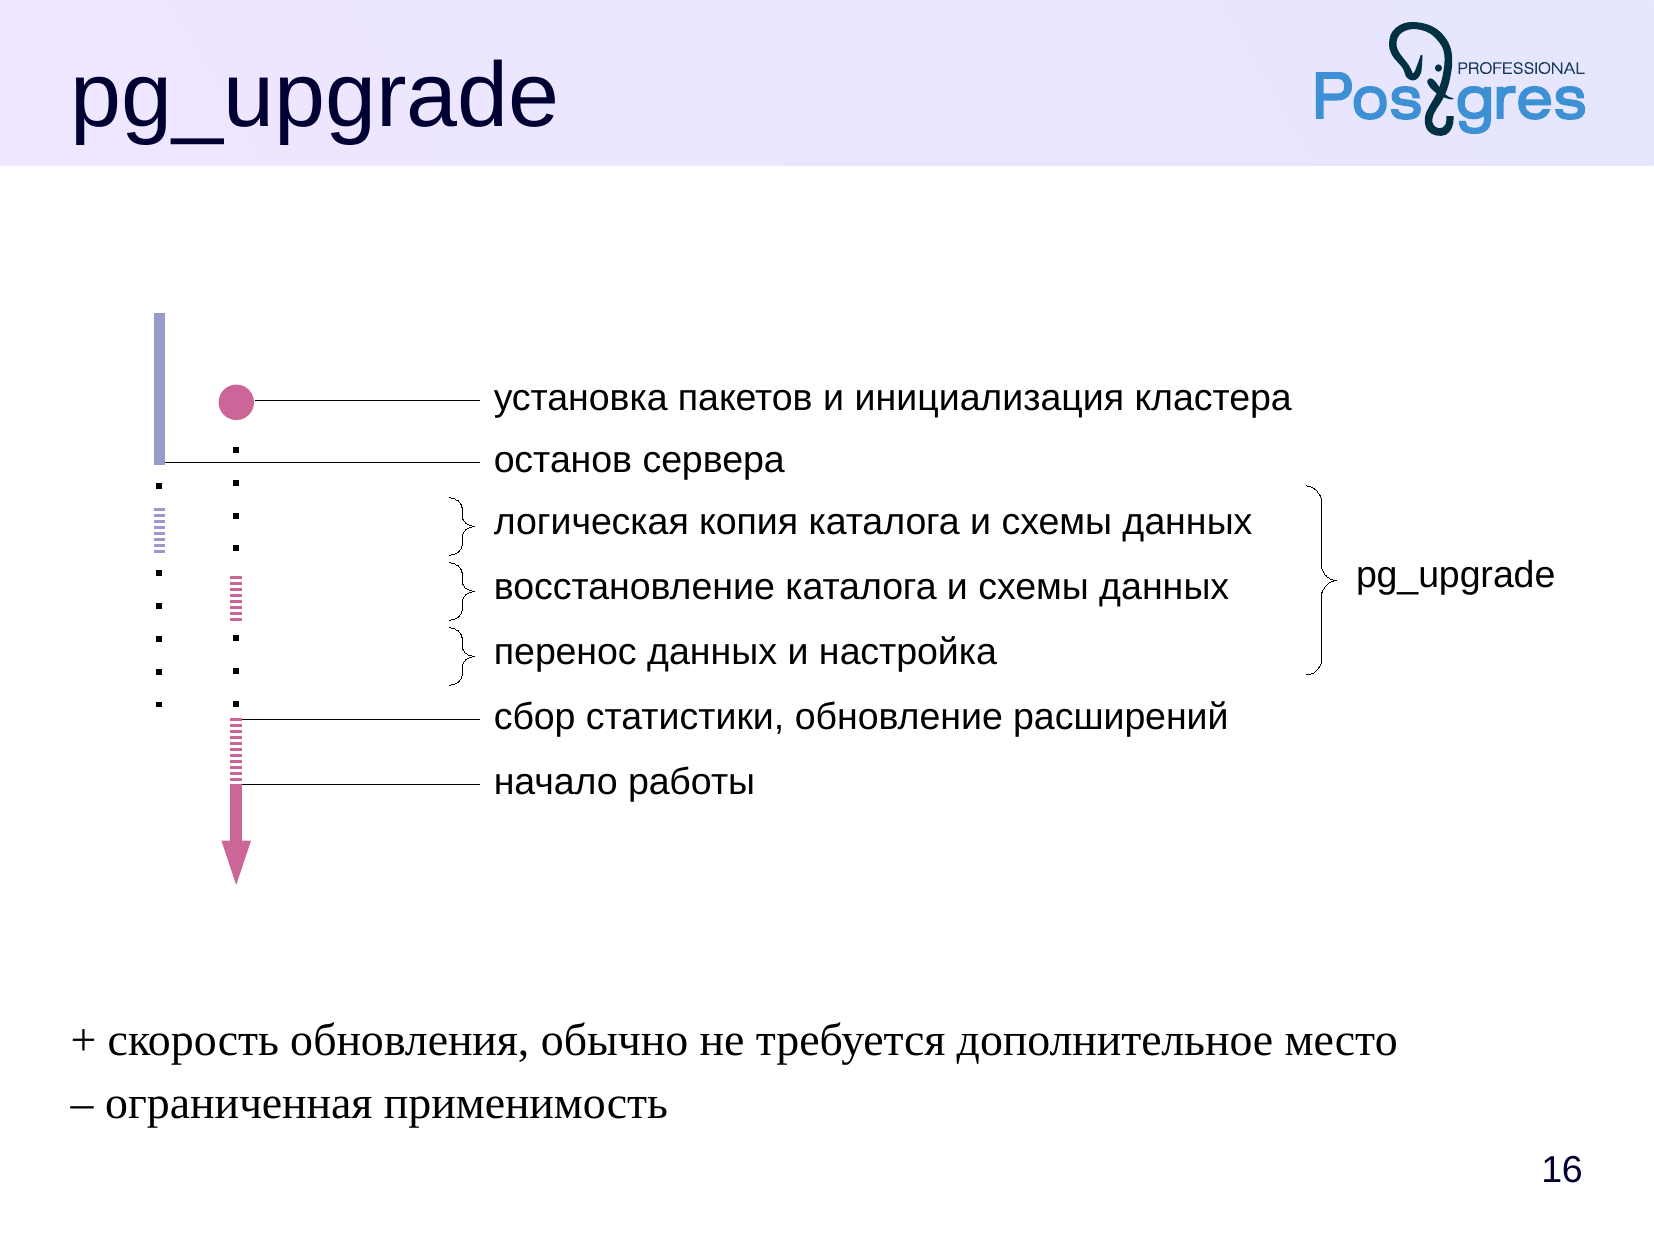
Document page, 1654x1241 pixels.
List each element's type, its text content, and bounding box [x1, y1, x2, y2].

title pg_upgrade [70, 43, 1241, 147]
list + скорость обновления, обычно не требуется дополнительное место – ограниченная применимость [70, 283, 1583, 1141]
